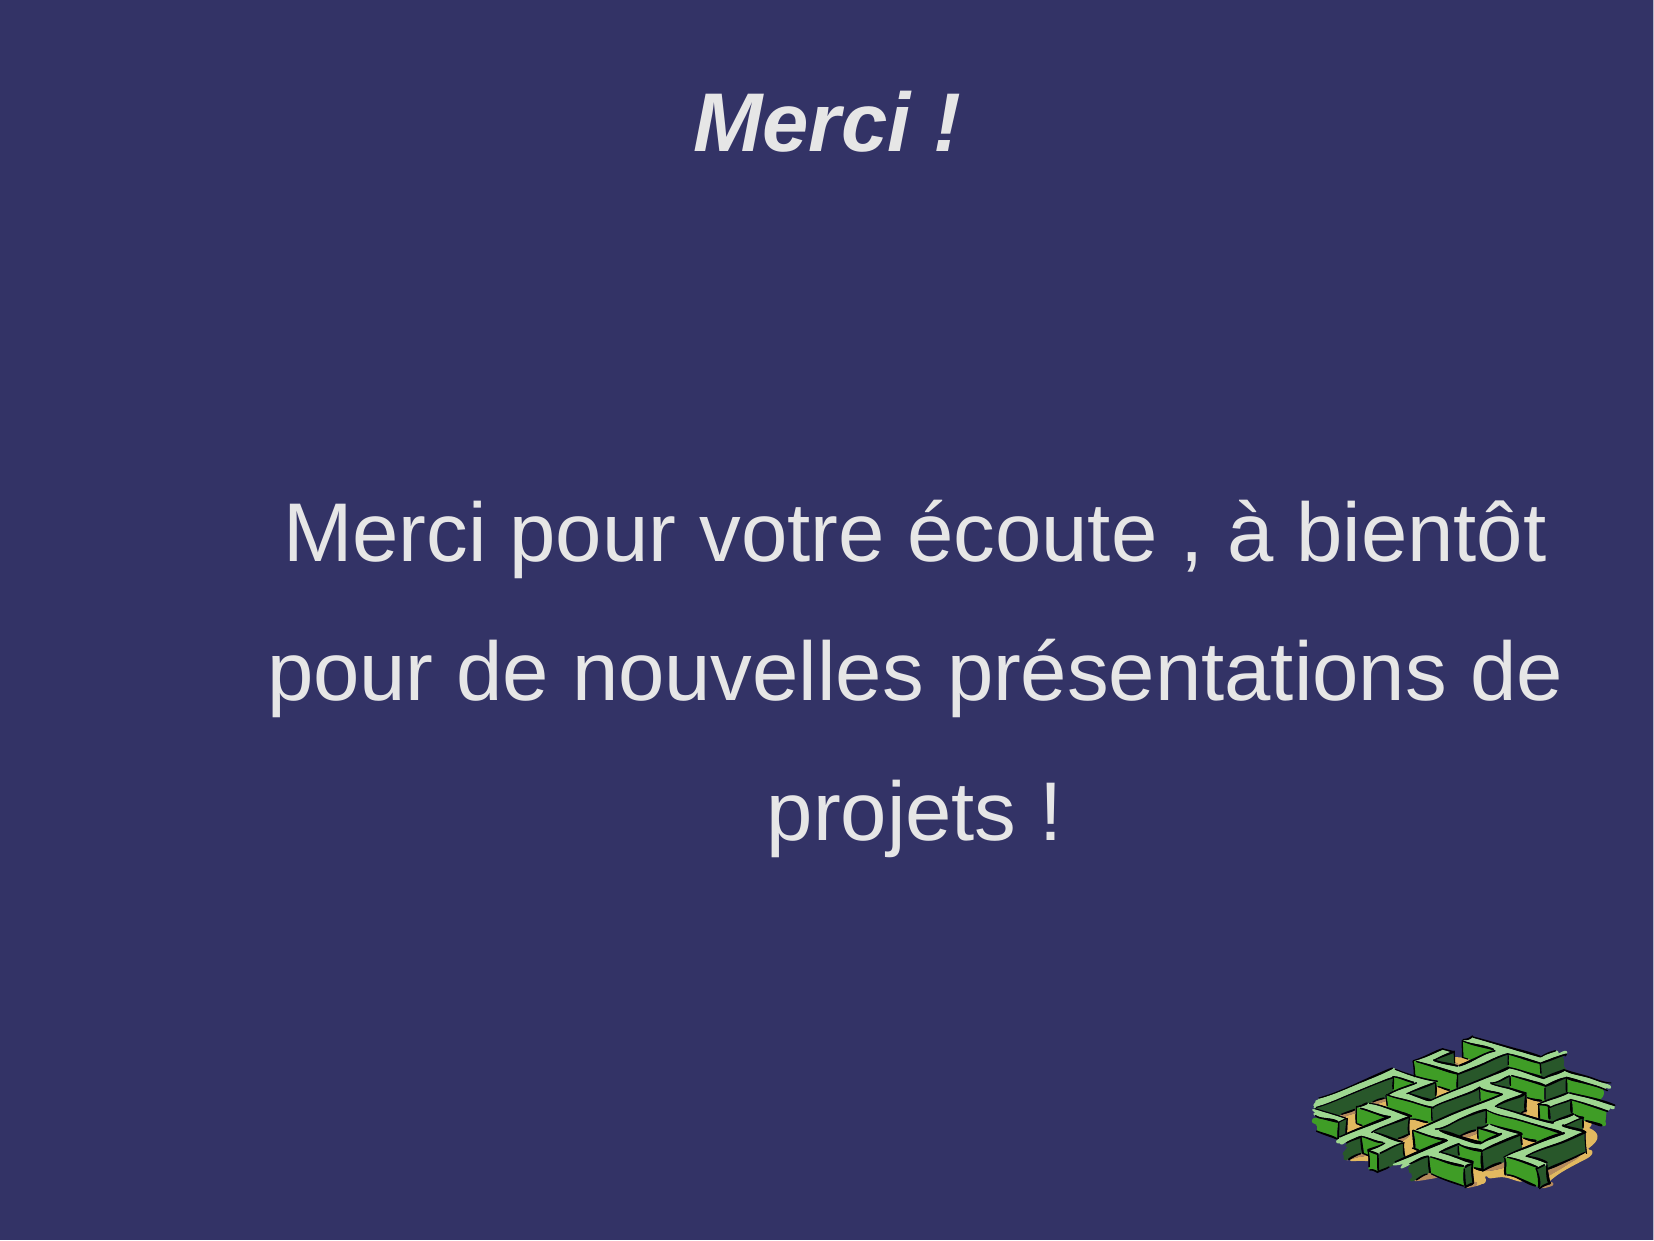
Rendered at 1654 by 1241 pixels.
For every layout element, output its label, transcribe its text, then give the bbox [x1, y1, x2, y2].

title Merci ! [121, 19, 1534, 227]
list Merci pour votre écoute , à bientôt pour de nouvelles présentations de projets ! [178, 364, 1570, 1147]
